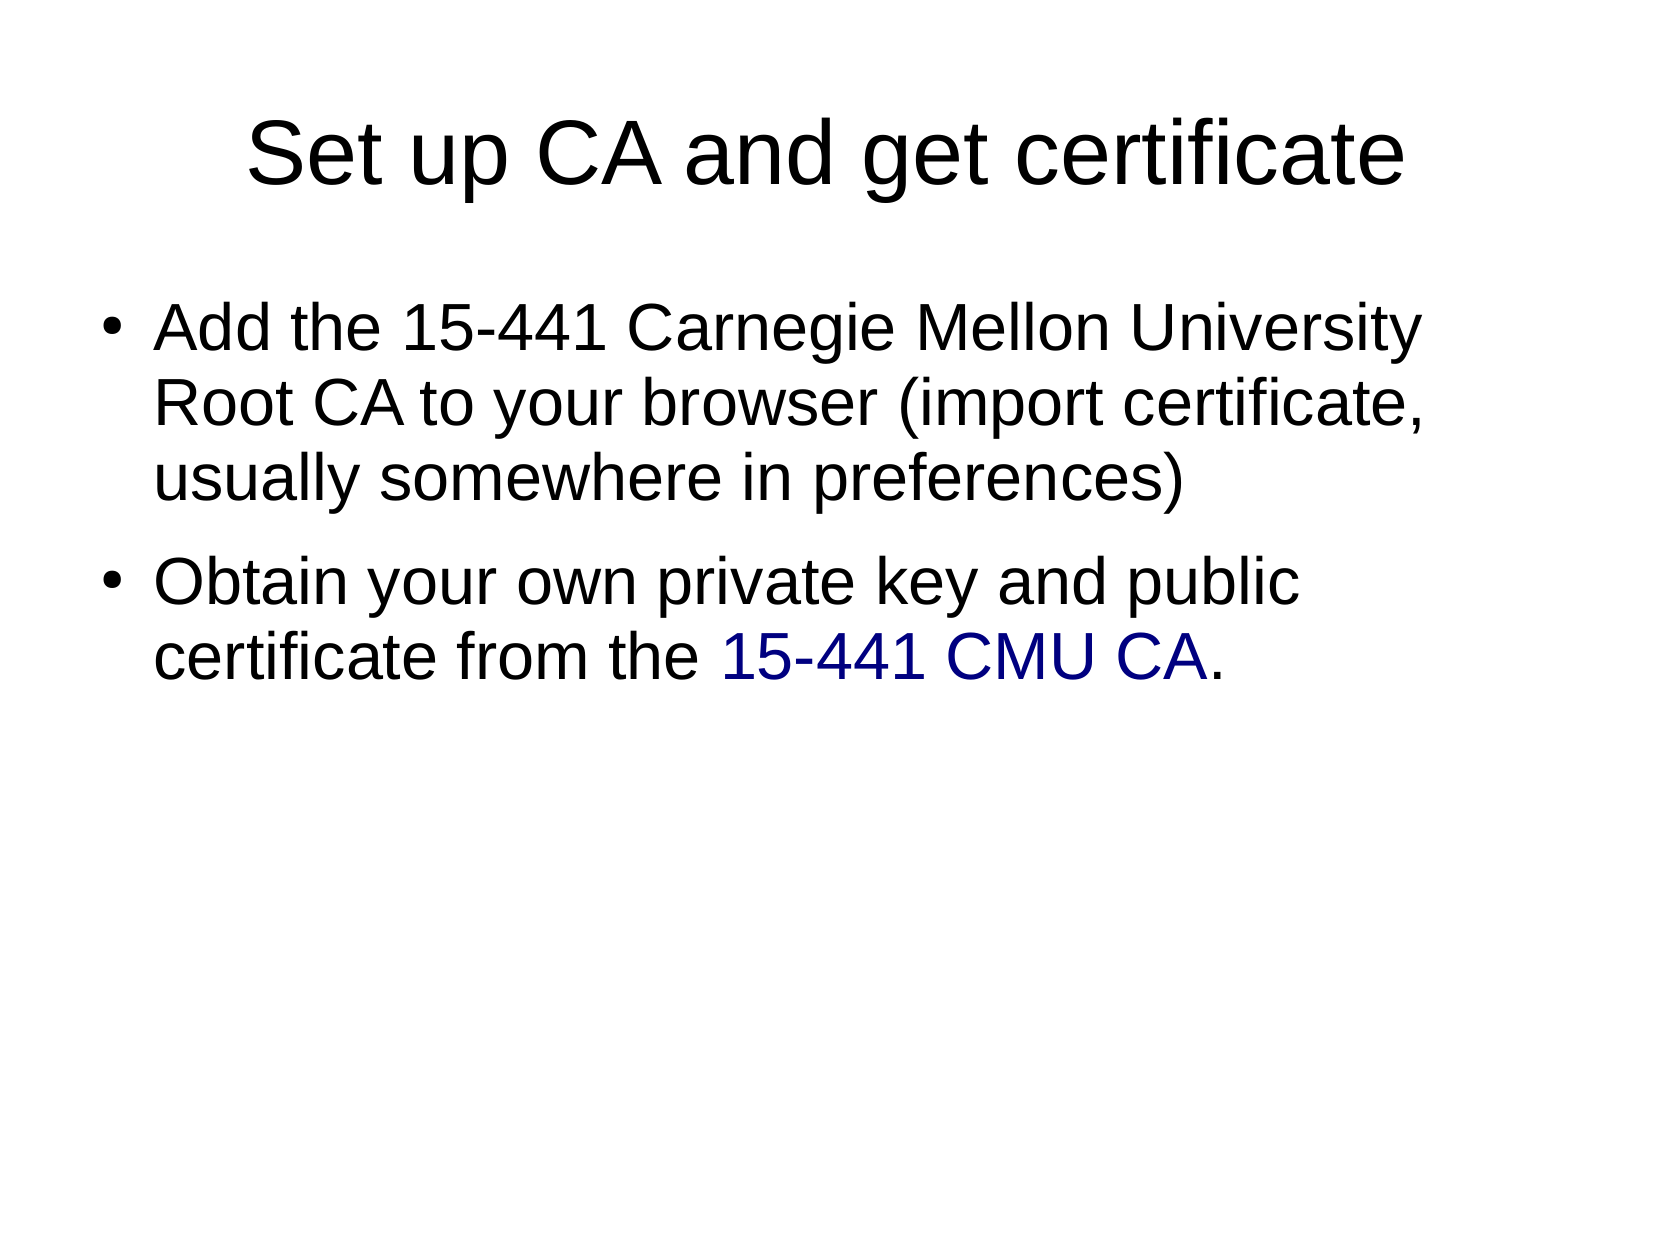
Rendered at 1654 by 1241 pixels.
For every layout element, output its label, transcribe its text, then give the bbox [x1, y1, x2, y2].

list Add the 15-441 Carnegie Mellon University Root CA to your browser (import certificate, usually somewhere in preferences) Obtain your own private key and public certificate from the 15-441 CMU CA. [82, 290, 1571, 1109]
title Set up CA and get certificate [82, 56, 1571, 250]
